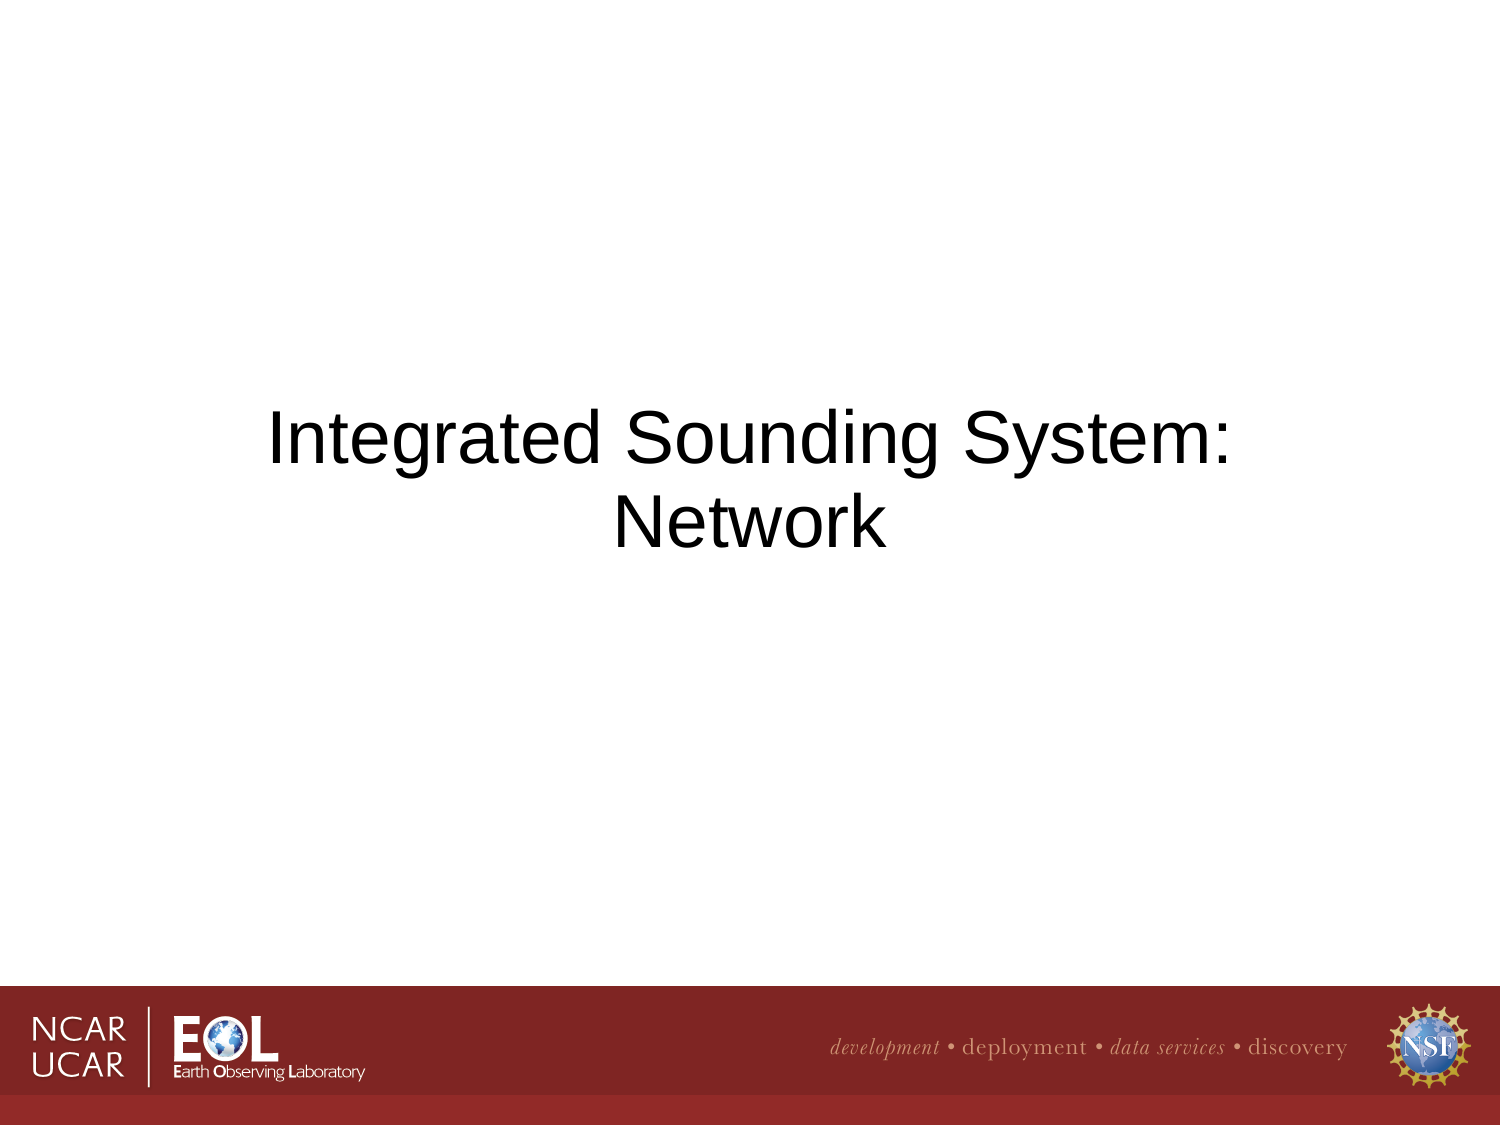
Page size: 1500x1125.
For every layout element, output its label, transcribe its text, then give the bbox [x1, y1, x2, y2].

picture [0, 986, 1500, 1125]
subtitle Integrated Sounding System: Network [75, 45, 1425, 915]
